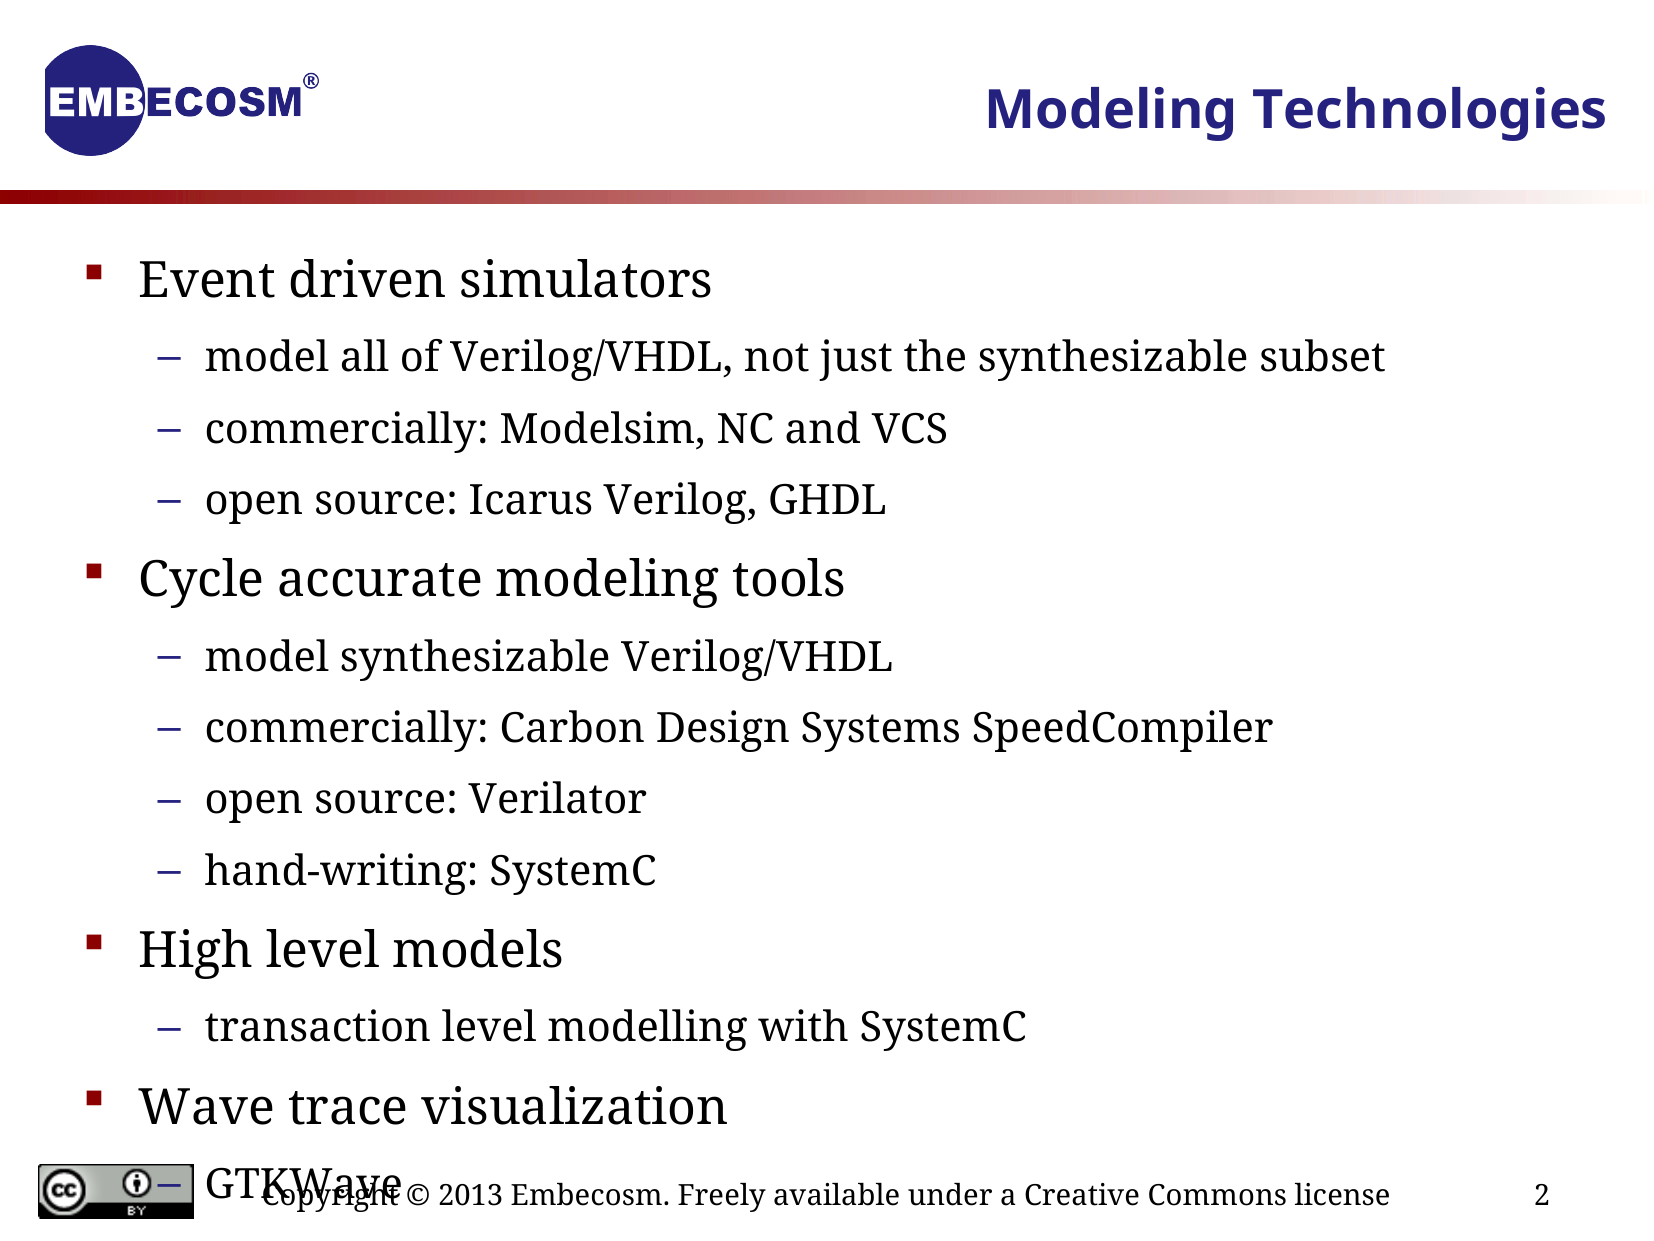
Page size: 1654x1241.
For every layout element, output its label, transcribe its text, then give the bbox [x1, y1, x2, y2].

picture [45, 45, 319, 156]
list Event driven simulators model all of Verilog/VHDL, not just the synthesizable subset commercially: Modelsim, NC and VCS open source: Icarus Verilog, GHDL Cycle accurate modeling tools model synthesizable Verilog/VHDL commercially: Carbon Design Systems SpeedCompiler open source: Verilator hand-writing: SystemC High level models transaction level modelling with SystemC Wave trace visualization GTKWave [82, 243, 1572, 1108]
picture [38, 1164, 194, 1219]
picture [0, 190, 1654, 204]
title Modeling Technologies [475, 25, 1609, 189]
